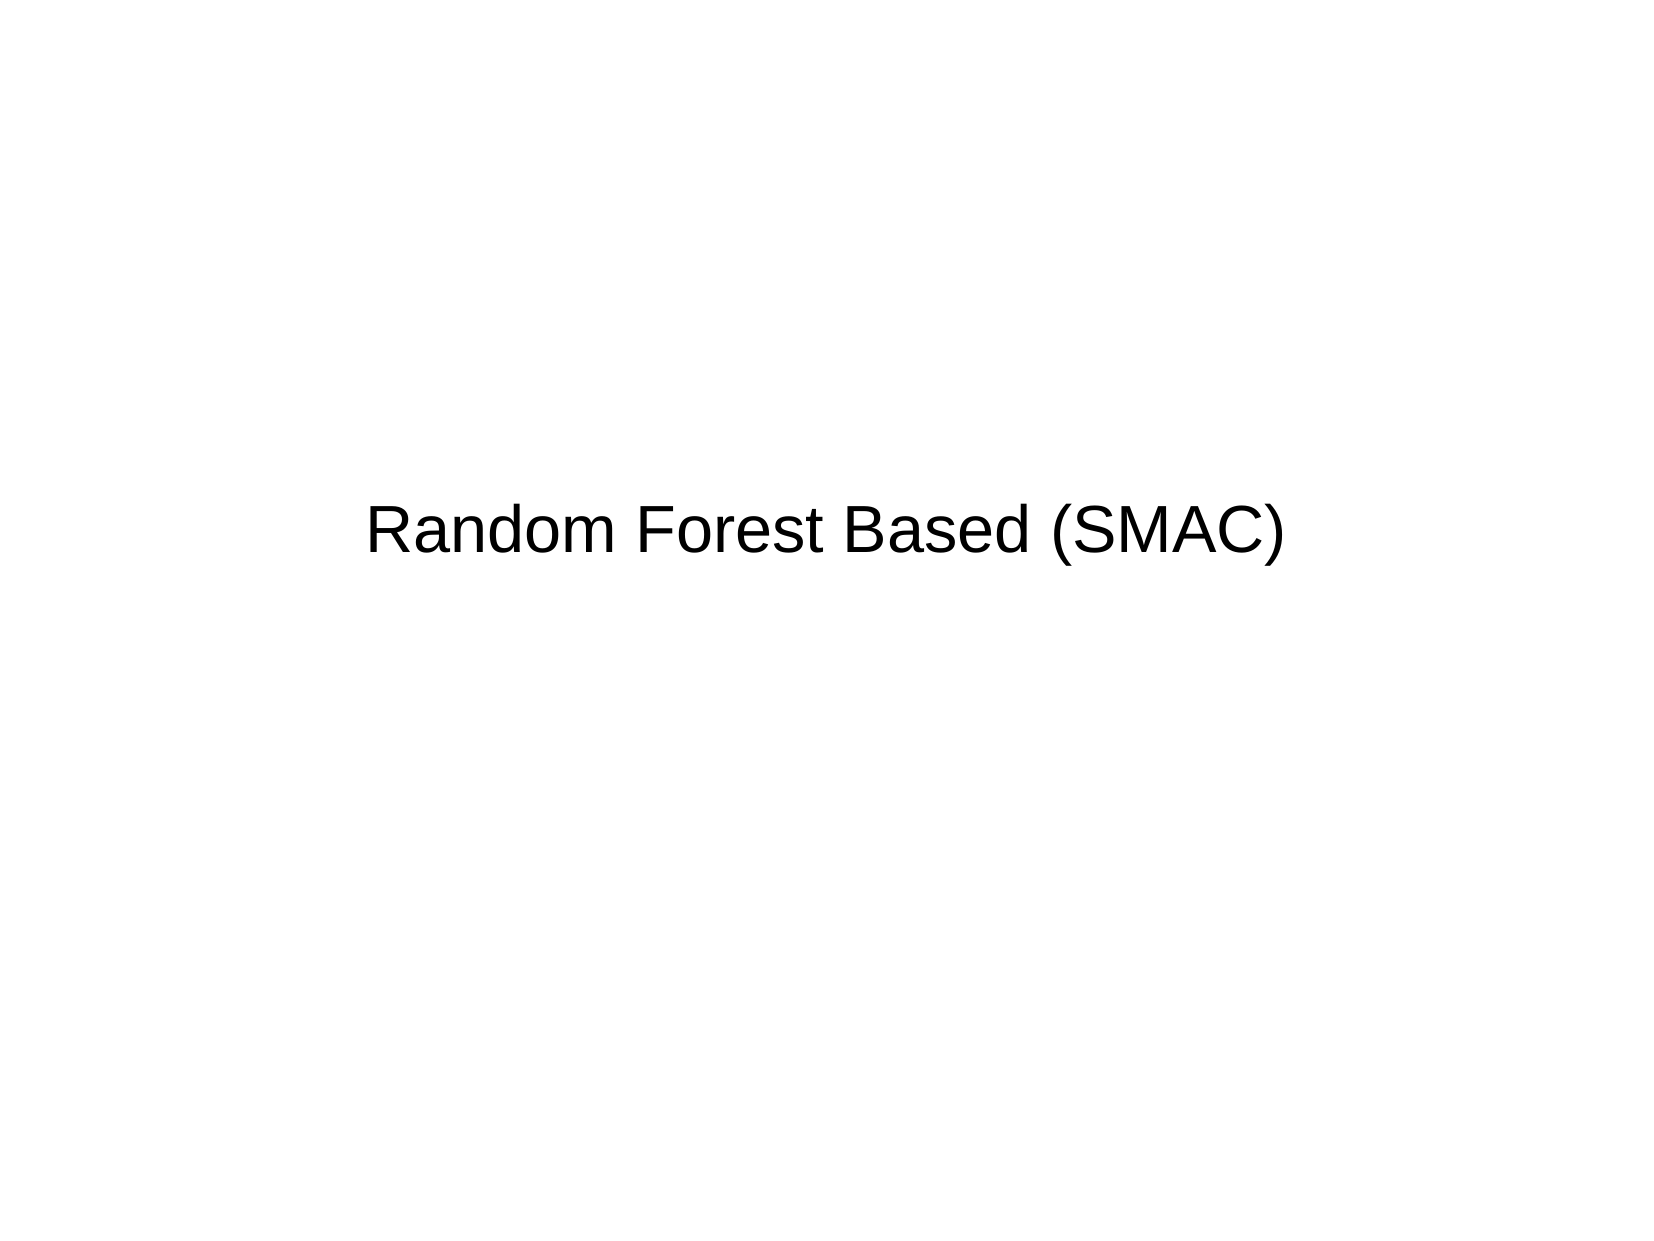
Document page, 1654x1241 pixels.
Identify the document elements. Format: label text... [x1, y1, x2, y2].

subtitle Random Forest Based (SMAC) [82, 49, 1571, 1010]
